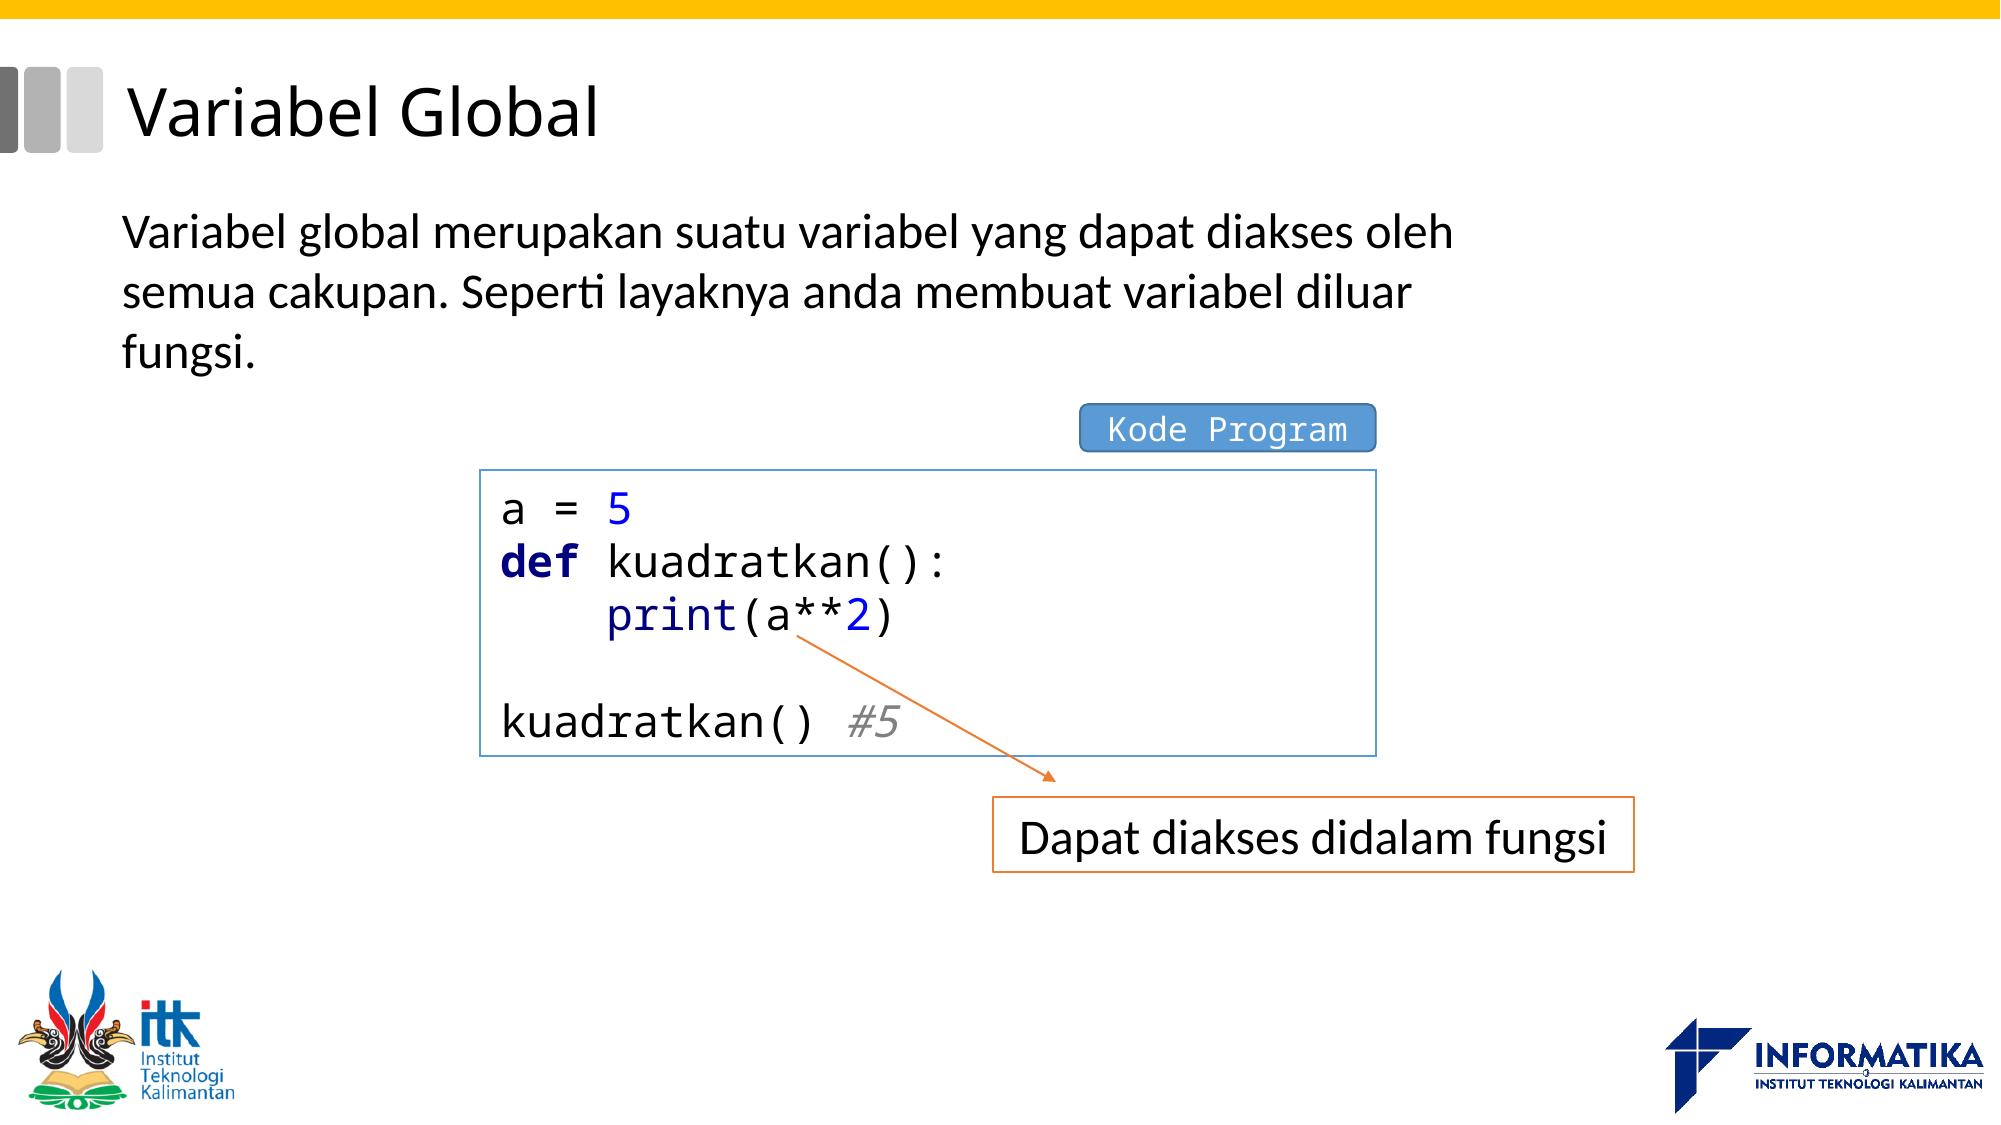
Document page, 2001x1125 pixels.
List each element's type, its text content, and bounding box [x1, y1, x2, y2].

title Variabel Global [107, 59, 1833, 277]
picture [1664, 1017, 1984, 1114]
text_box Dapat diakses didalam fungsi [992, 797, 1635, 873]
text_box Kode Program [1080, 404, 1376, 452]
text_box Variabel global merupakan suatu variabel yang dapat diakses oleh semua cakupan. Seperti layaknya anda membuat variabel diluar fungsi. [107, 190, 1565, 386]
text_box [0, 0, 2000, 19]
picture [0, 935, 253, 1125]
text_box a = 5 def kuadratkan(): print(a**2) kuadratkan() #5 [480, 469, 1376, 756]
